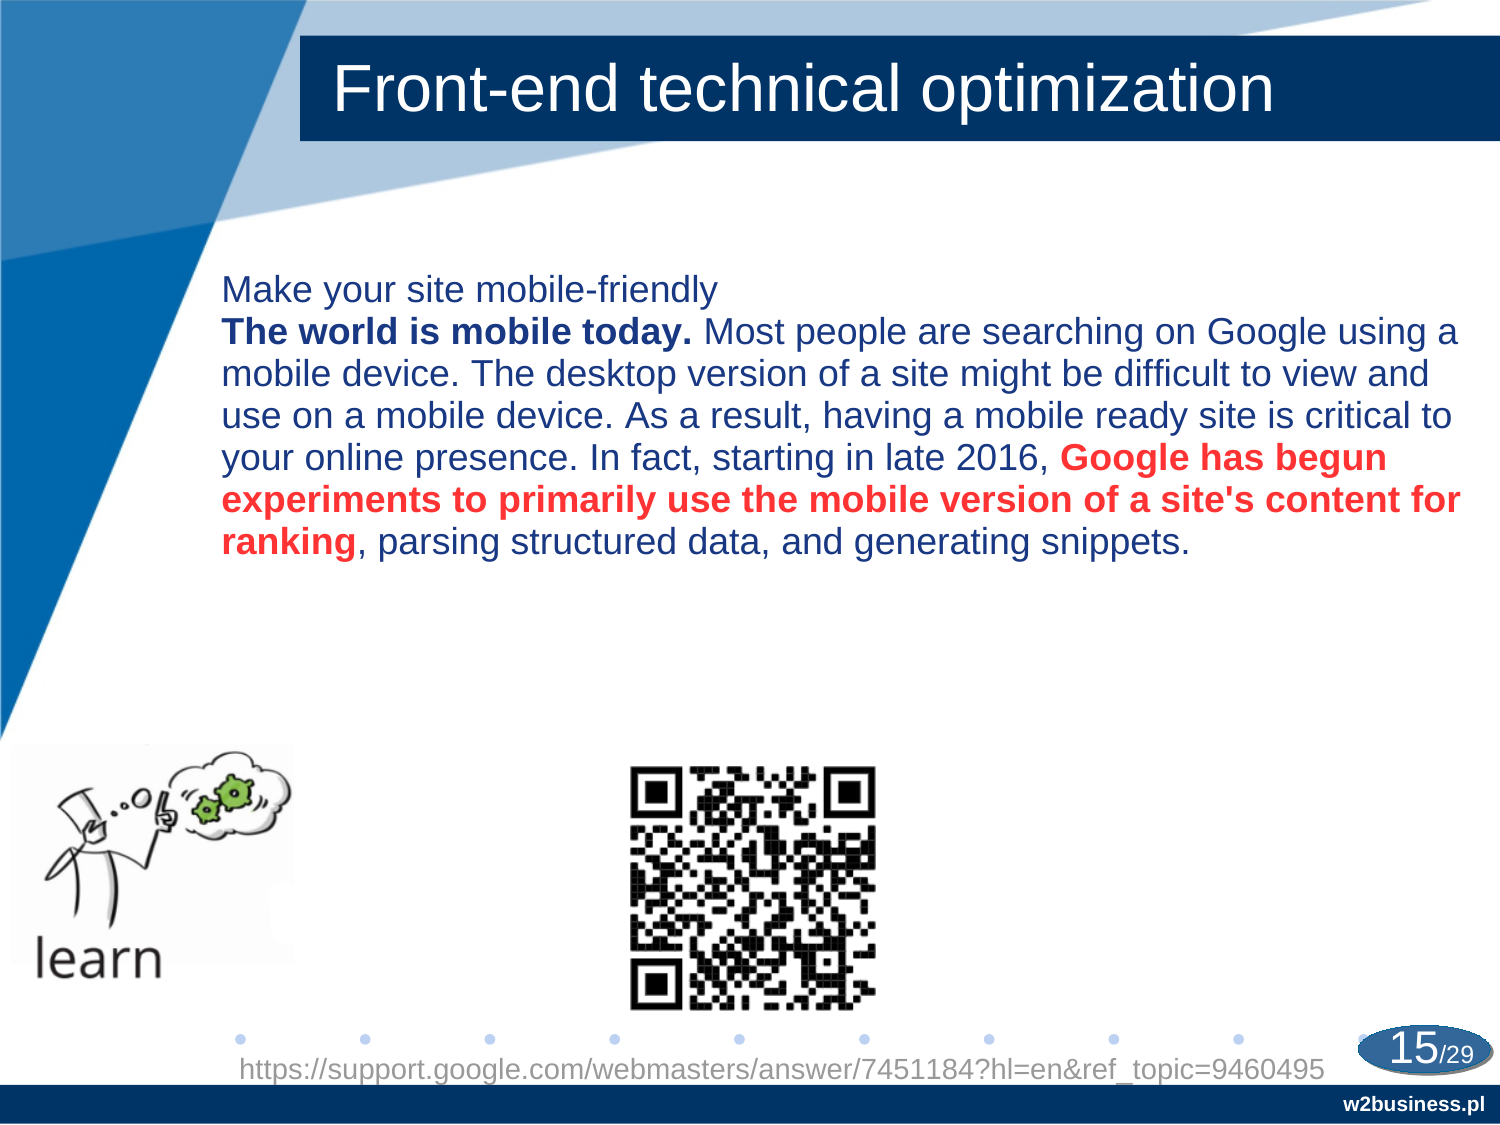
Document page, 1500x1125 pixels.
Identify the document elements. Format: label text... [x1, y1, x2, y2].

title Front-end technical optimization [300, 35, 1500, 142]
picture [0, 0, 1500, 987]
list Make your site mobile-friendly The world is mobile today. Most people are searching on Google using a mobile device. The desktop version of a site might be difficult to view and use on a mobile device. As a result, having a mobile ready site is critical to your online presence. In fact, starting in late 2016, Google has begun experiments to primarily use the mobile version of a site's content for ranking, parsing structured data, and generating snippets. [206, 218, 1489, 575]
text_box https://support.google.com/webmasters/answer/7451184?hl=en&ref_topic=9460495 [224, 1045, 1465, 1105]
picture [625, 761, 880, 1016]
